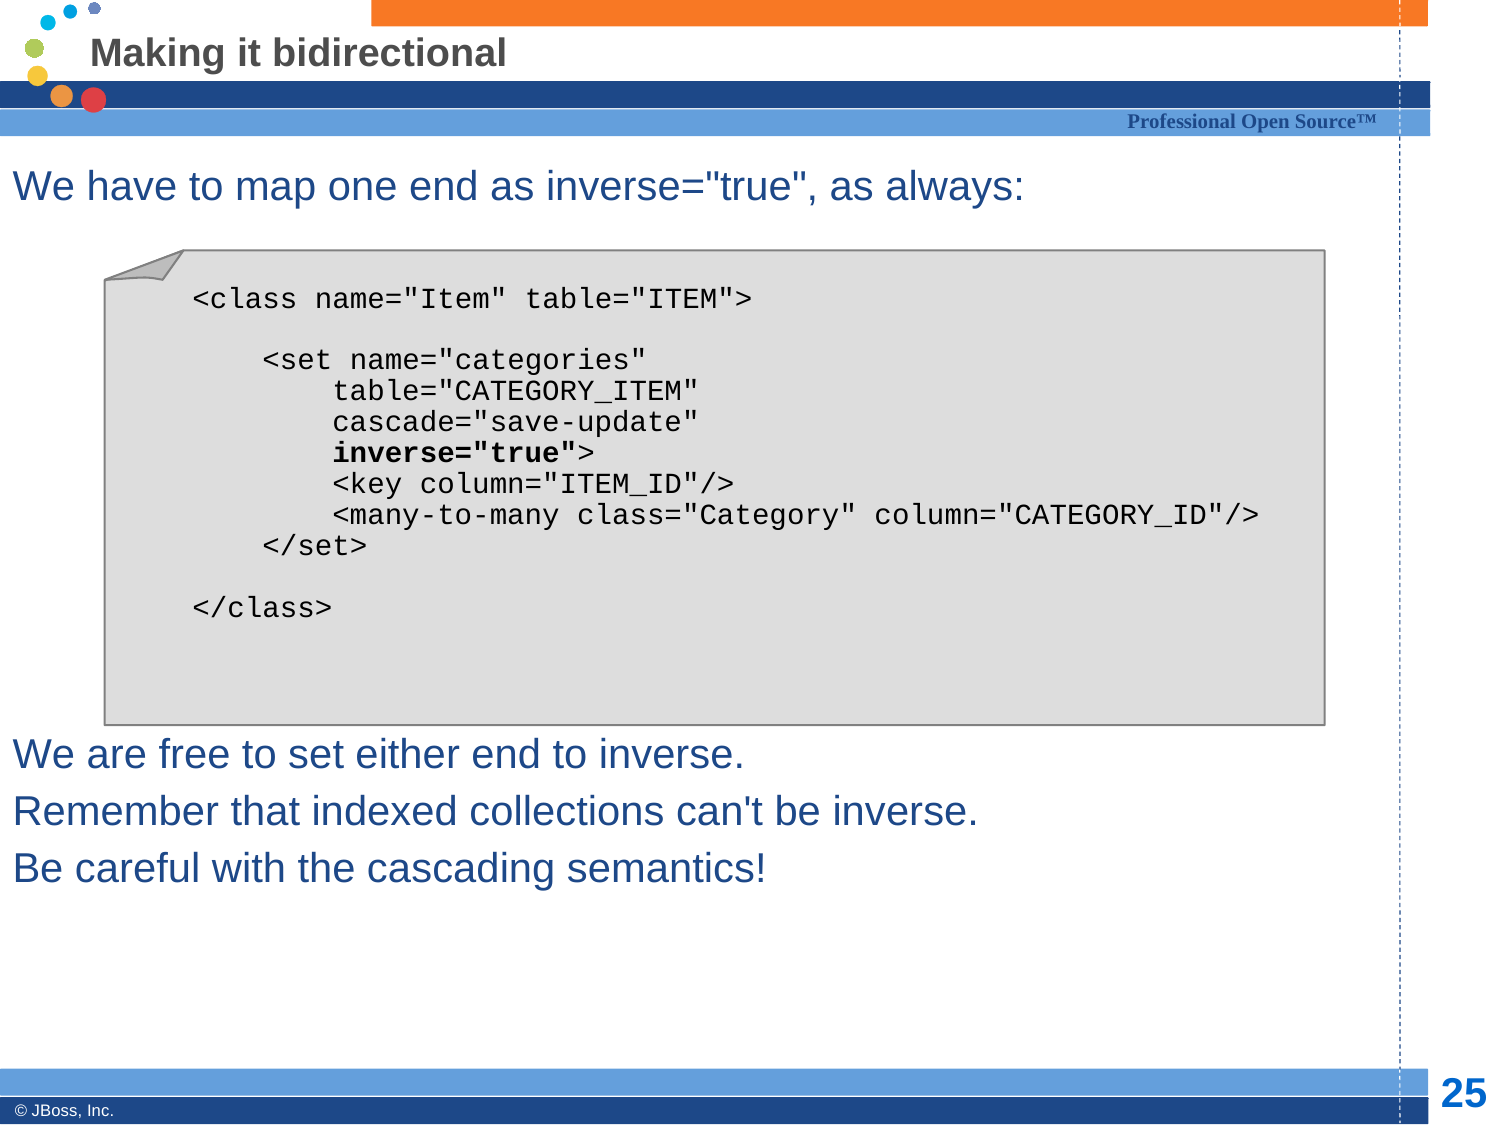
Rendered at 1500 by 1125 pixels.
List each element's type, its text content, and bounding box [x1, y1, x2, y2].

text_box <class name="Item" table="ITEM"> <set name="categories" table="CATEGORY_ITEM" cascade="save-update" inverse="true"> <key column="ITEM_ID"/> <many-to-many class="Category" column="CATEGORY_ID"/> </set> </class> [177, 255, 1293, 633]
list We have to map one end as inverse="true", as always: We are free to set either end to inverse. Remember that indexed collections can't be inverse. Be careful with the cascading semantics! [12, 162, 1388, 1063]
title Making it bidirectional [75, 20, 1351, 84]
text_box [104, 250, 1325, 726]
